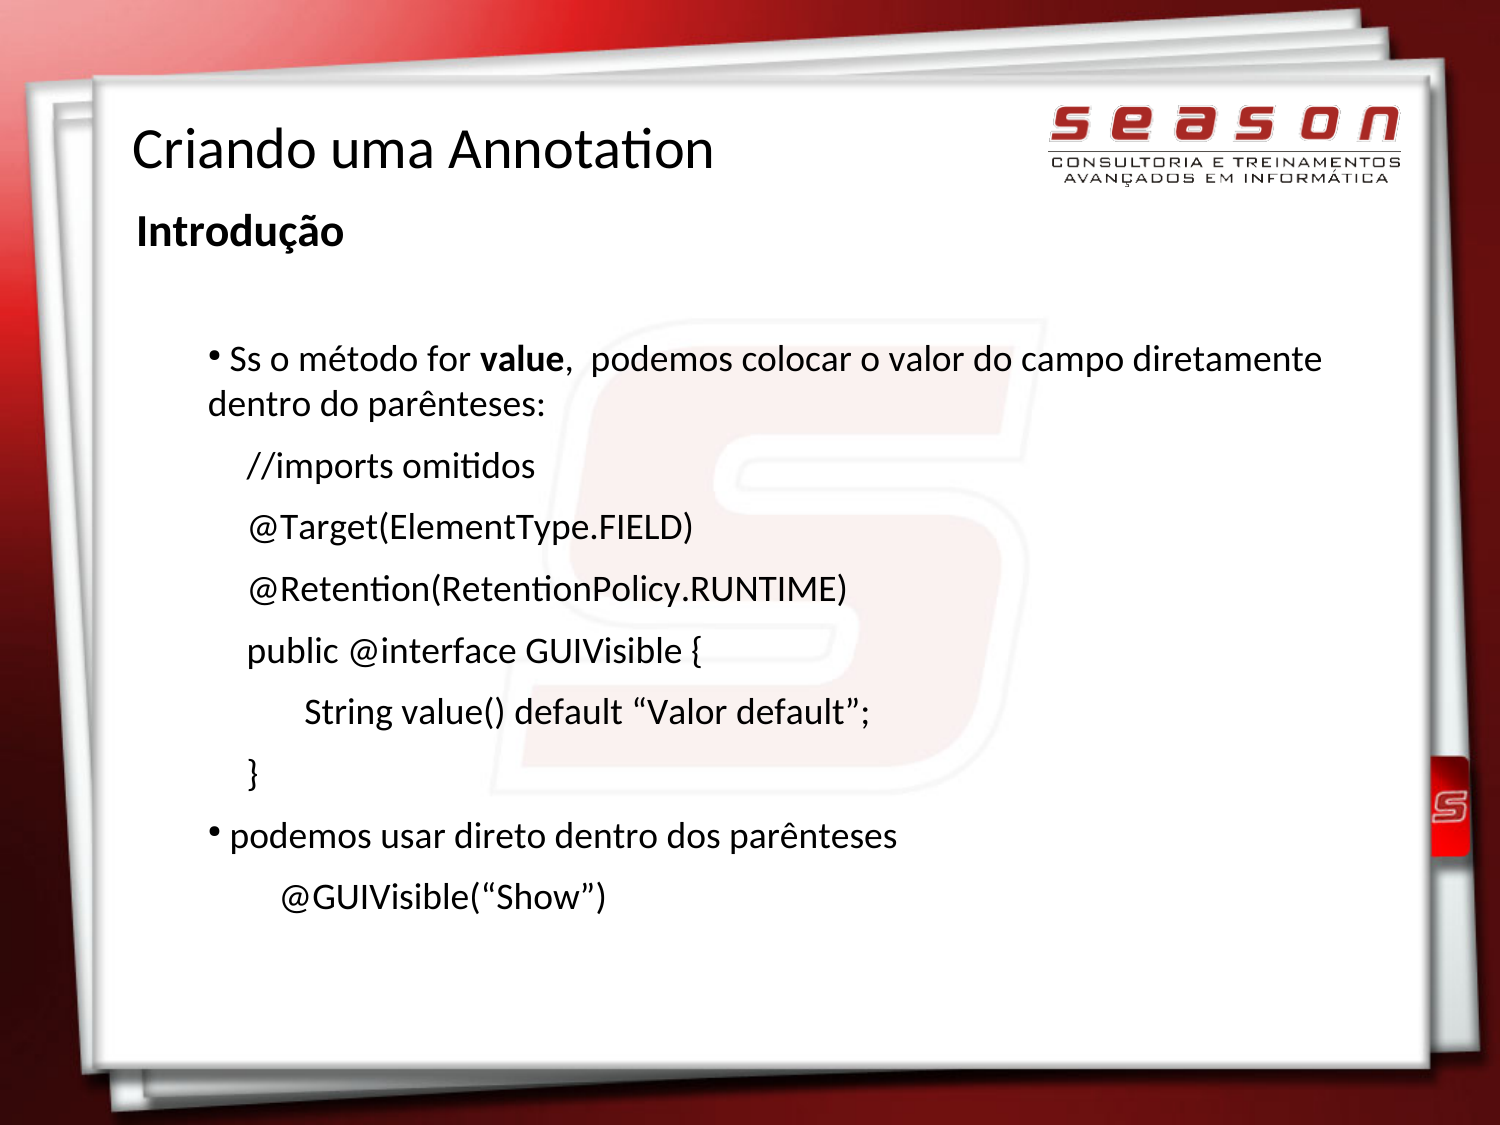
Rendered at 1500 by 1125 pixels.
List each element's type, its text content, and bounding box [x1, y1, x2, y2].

text_box Ss o método for value, podemos colocar o valor do campo diretamente dentro do parênteses: //imports omitidos @Target(ElementType.FIELD) @Retention(RetentionPolicy.RUNTIME) public @interface GUIVisible { String value() default “Valor default”; } podemos usar direto dentro dos parênteses @GUIVisible(“Show”) [207, 334, 1328, 918]
picture [0, 0, 1500, 1125]
text_box Introdução [119, 200, 1240, 256]
title Criando uma Annotation [118, 33, 1394, 257]
